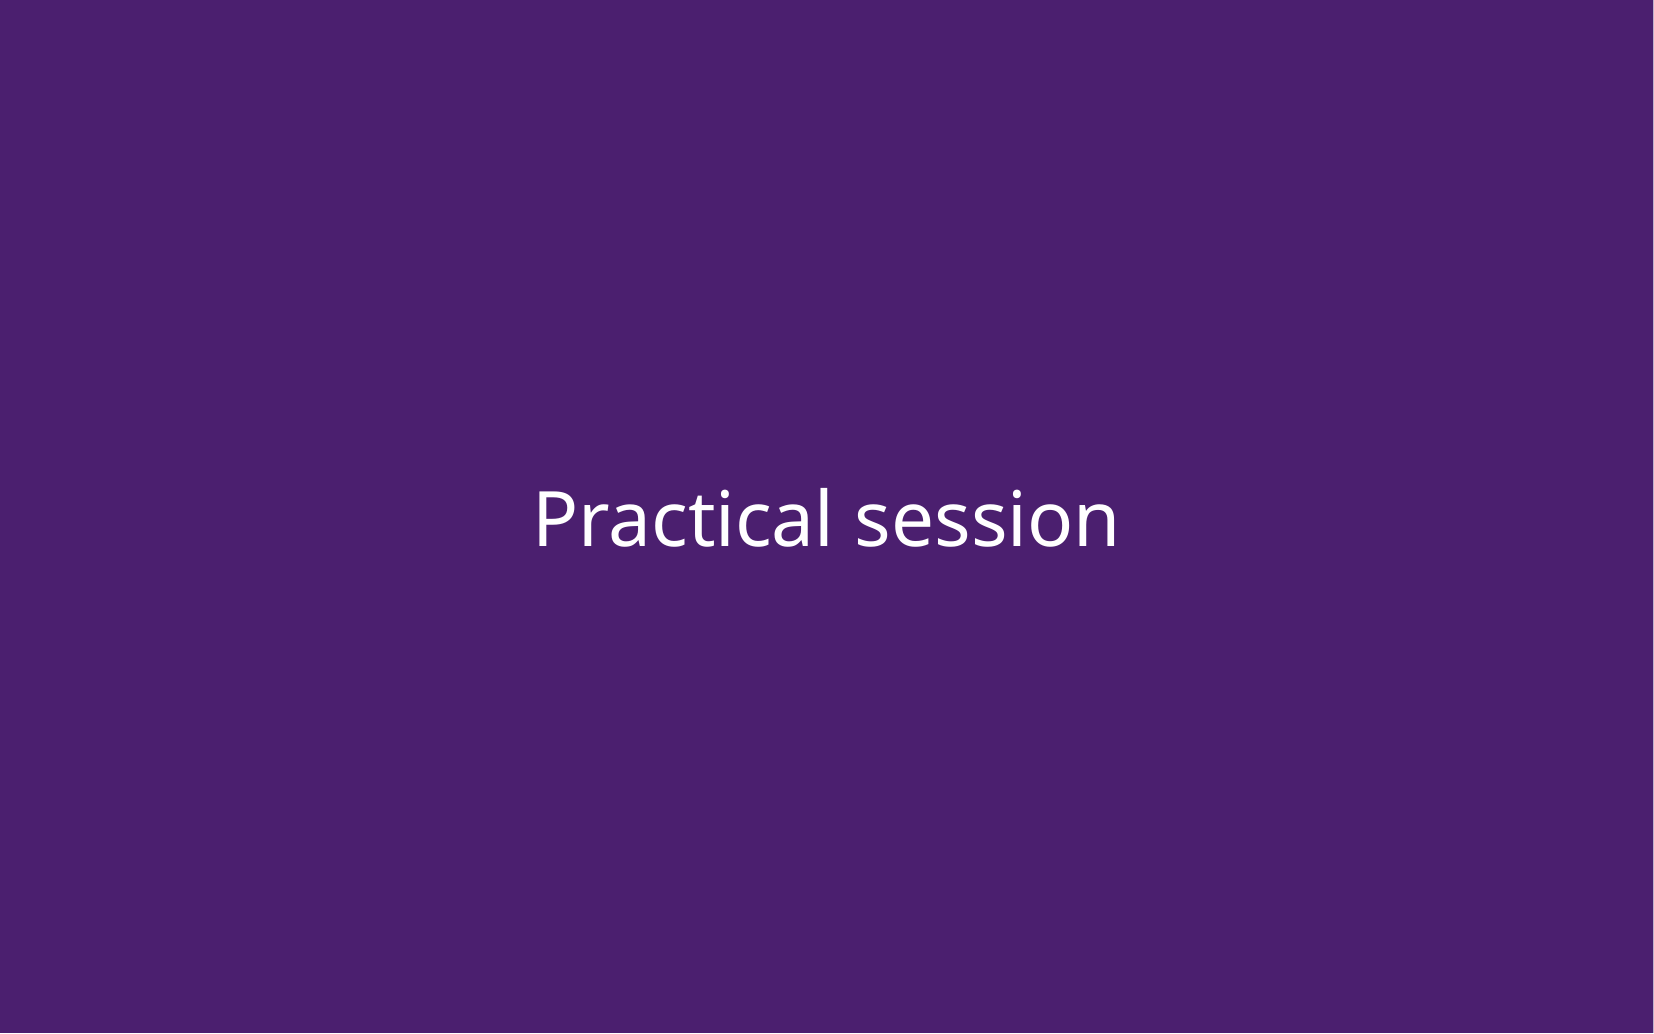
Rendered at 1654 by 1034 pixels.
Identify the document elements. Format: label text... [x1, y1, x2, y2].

title Practical session [82, 430, 1571, 604]
